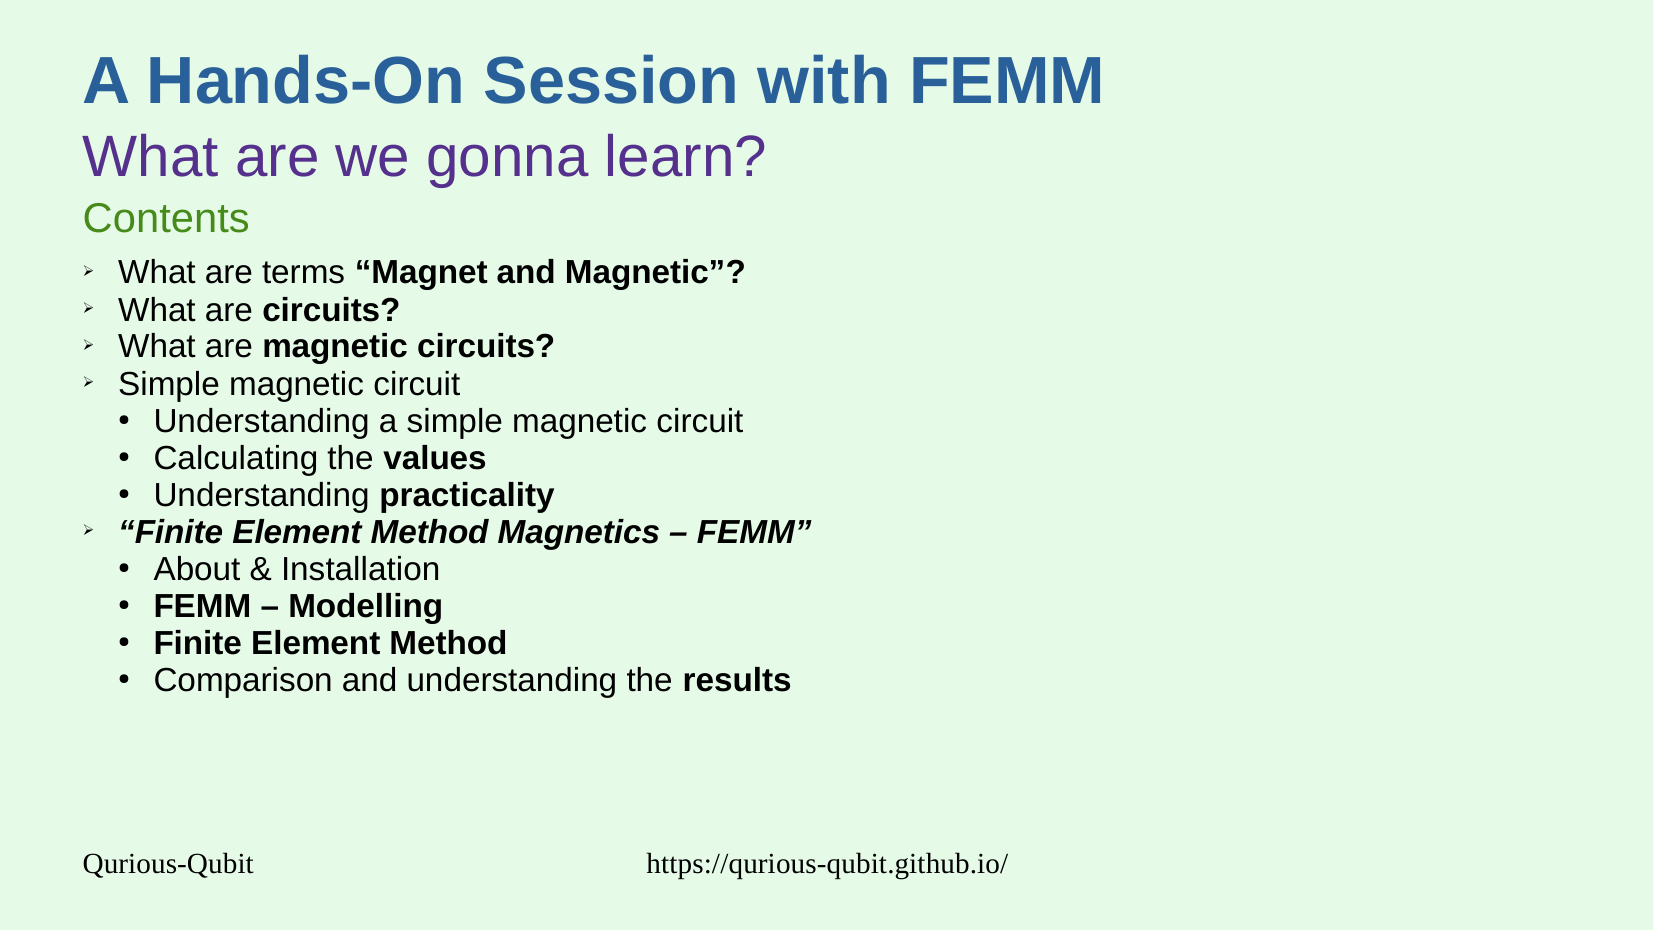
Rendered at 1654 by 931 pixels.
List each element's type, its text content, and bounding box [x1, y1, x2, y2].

title A Hands-On Session with FEMM [82, 43, 1571, 119]
subtitle What are terms “Magnet and Magnetic”? What are circuits? What are magnetic circuits? Simple magnetic circuit Understanding a simple magnetic circuit Calculating the values Understanding practicality “Finite Element Method Magnetics – FEMM” About & Installation FEMM – Modelling Finite Element Method Comparison and understanding the results [82, 253, 1571, 775]
text_box Contents [82, 194, 1571, 242]
text_box What are we gonna learn? [82, 124, 1571, 190]
